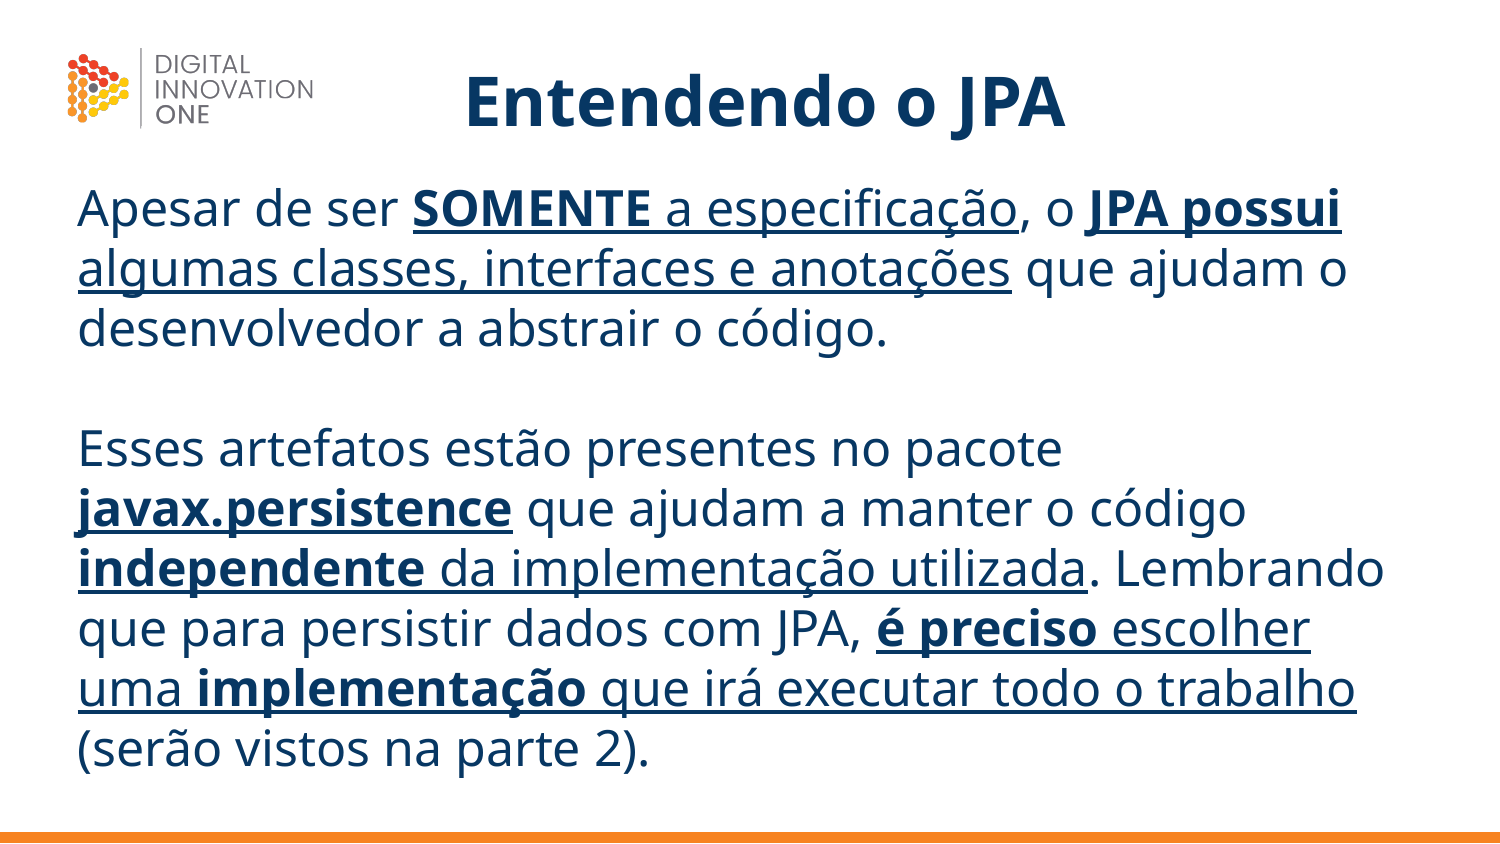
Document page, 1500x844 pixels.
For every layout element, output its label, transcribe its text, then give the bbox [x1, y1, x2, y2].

picture [51, 39, 330, 137]
subtitle Entendendo o JPA [51, 50, 1479, 148]
text_box Apesar de ser SOMENTE a especificação, o JPA possui algumas classes, interfaces e anotações que ajudam o desenvolvedor a abstrair o código. Esses artefatos estão presentes no pacote javax.persistence que ajudam a manter o código independente da implementação utilizada. Lembrando que para persistir dados com JPA, é preciso escolher uma implementação que irá executar todo o trabalho (serão vistos na parte 2). [50, 161, 1441, 662]
text_box [0, 832, 1500, 843]
